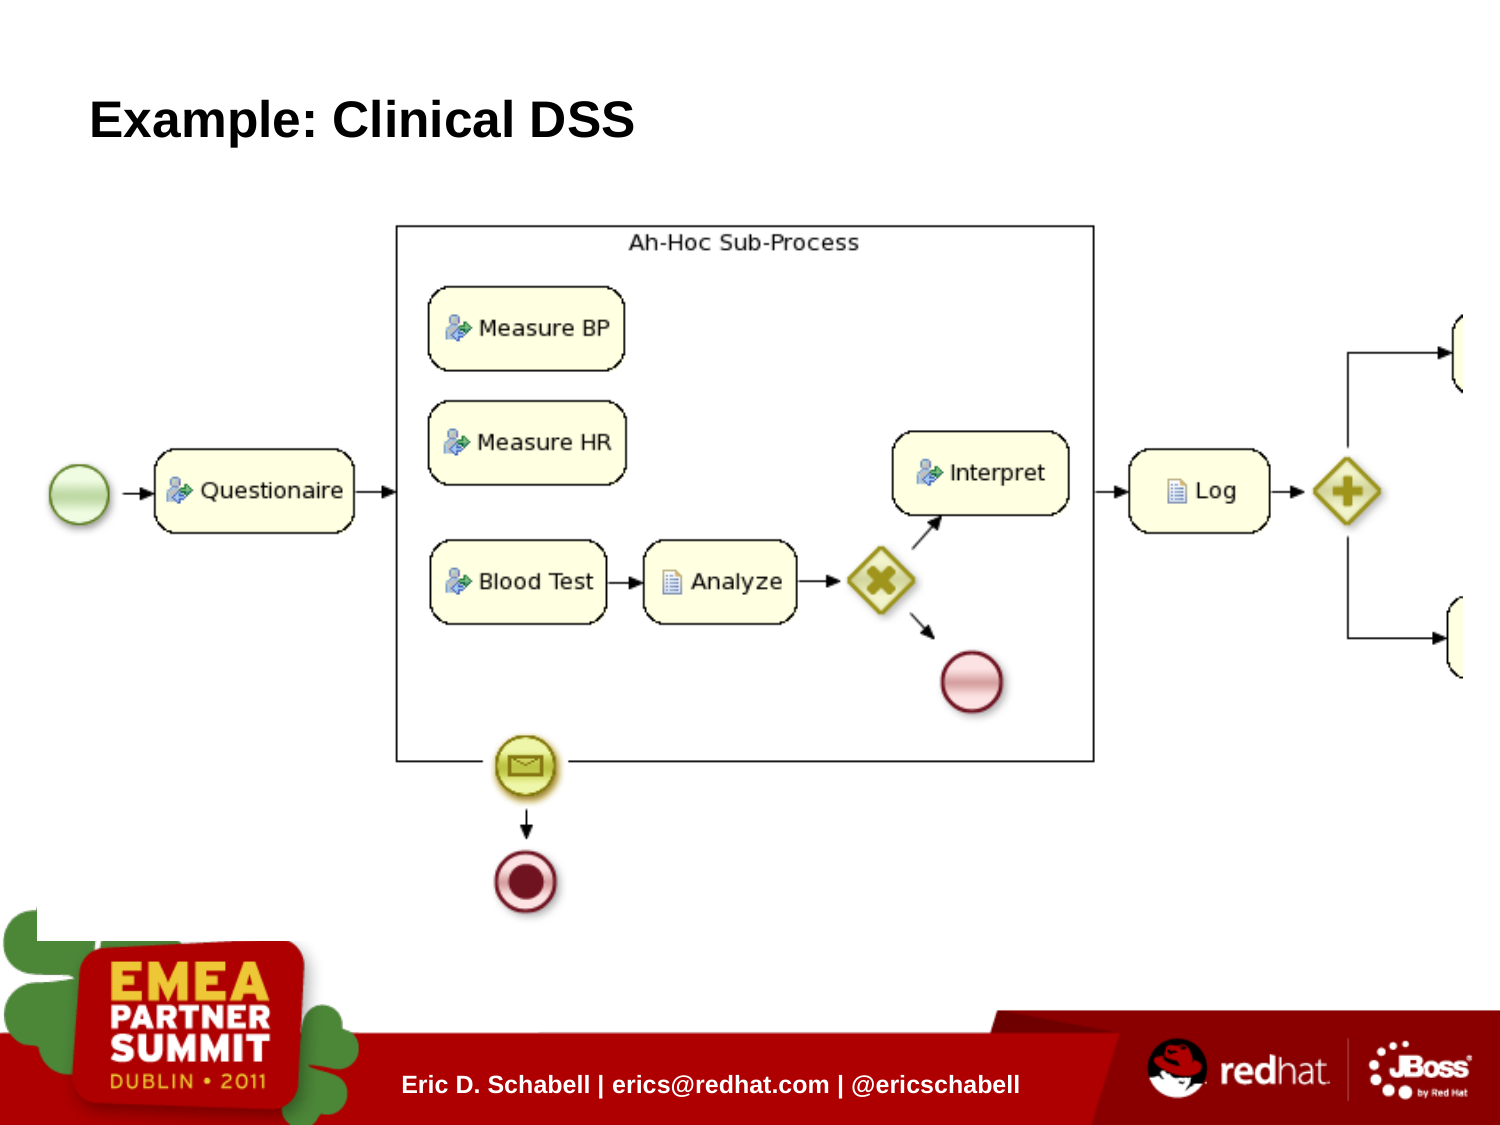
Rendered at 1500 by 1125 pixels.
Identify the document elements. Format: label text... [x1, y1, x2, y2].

title Example: Clinical DSS [74, 32, 1425, 190]
picture [0, 190, 1500, 1125]
